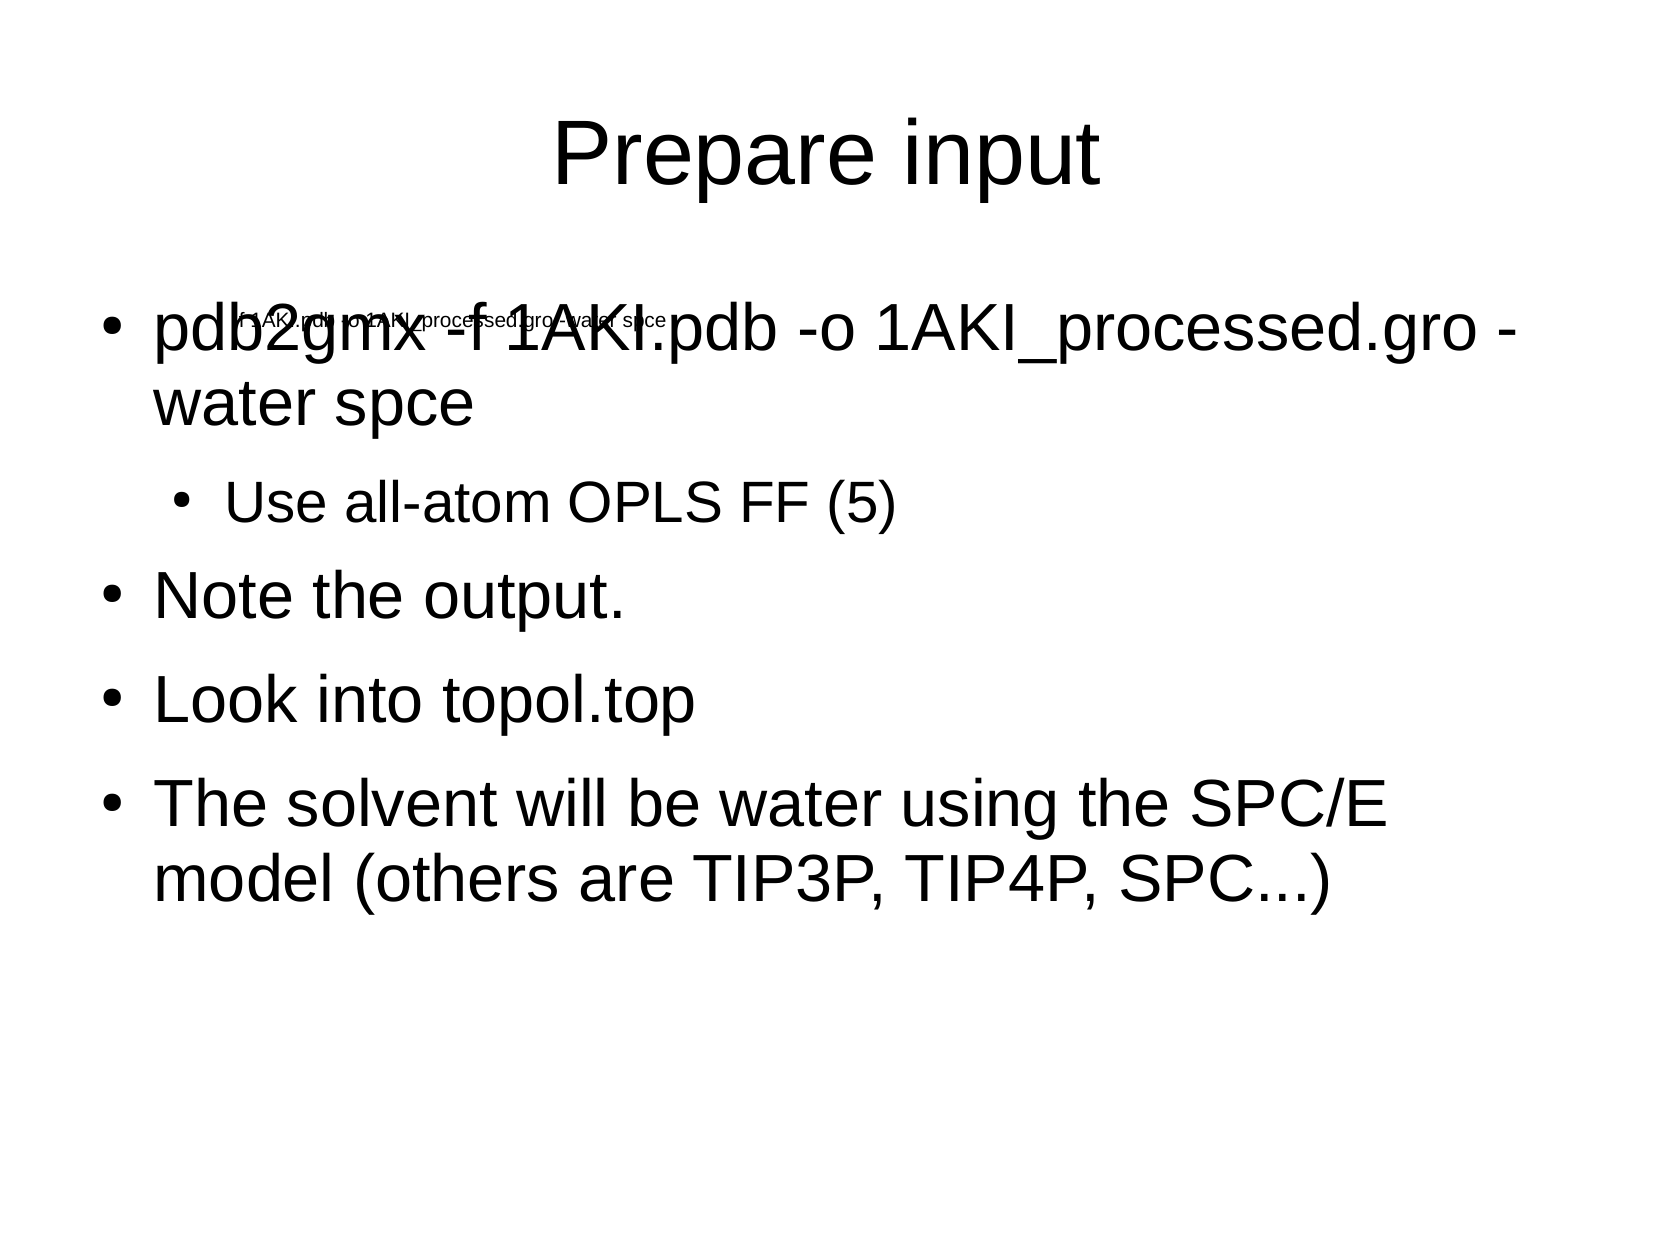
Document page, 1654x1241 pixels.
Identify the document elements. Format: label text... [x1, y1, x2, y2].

list pdb2gmx -f 1AKI.pdb -o 1AKI_processed.gro -water spce Use all-atom OPLS FF (5) Note the output. Look into topol.top The solvent will be water using the SPC/E model (others are TIP3P, TIP4P, SPC...) [82, 290, 1571, 1109]
title Prepare input [82, 56, 1571, 250]
text_box -f 1AKI.pdb -o 1AKI_processed.gro -water spce [217, 301, 682, 340]
